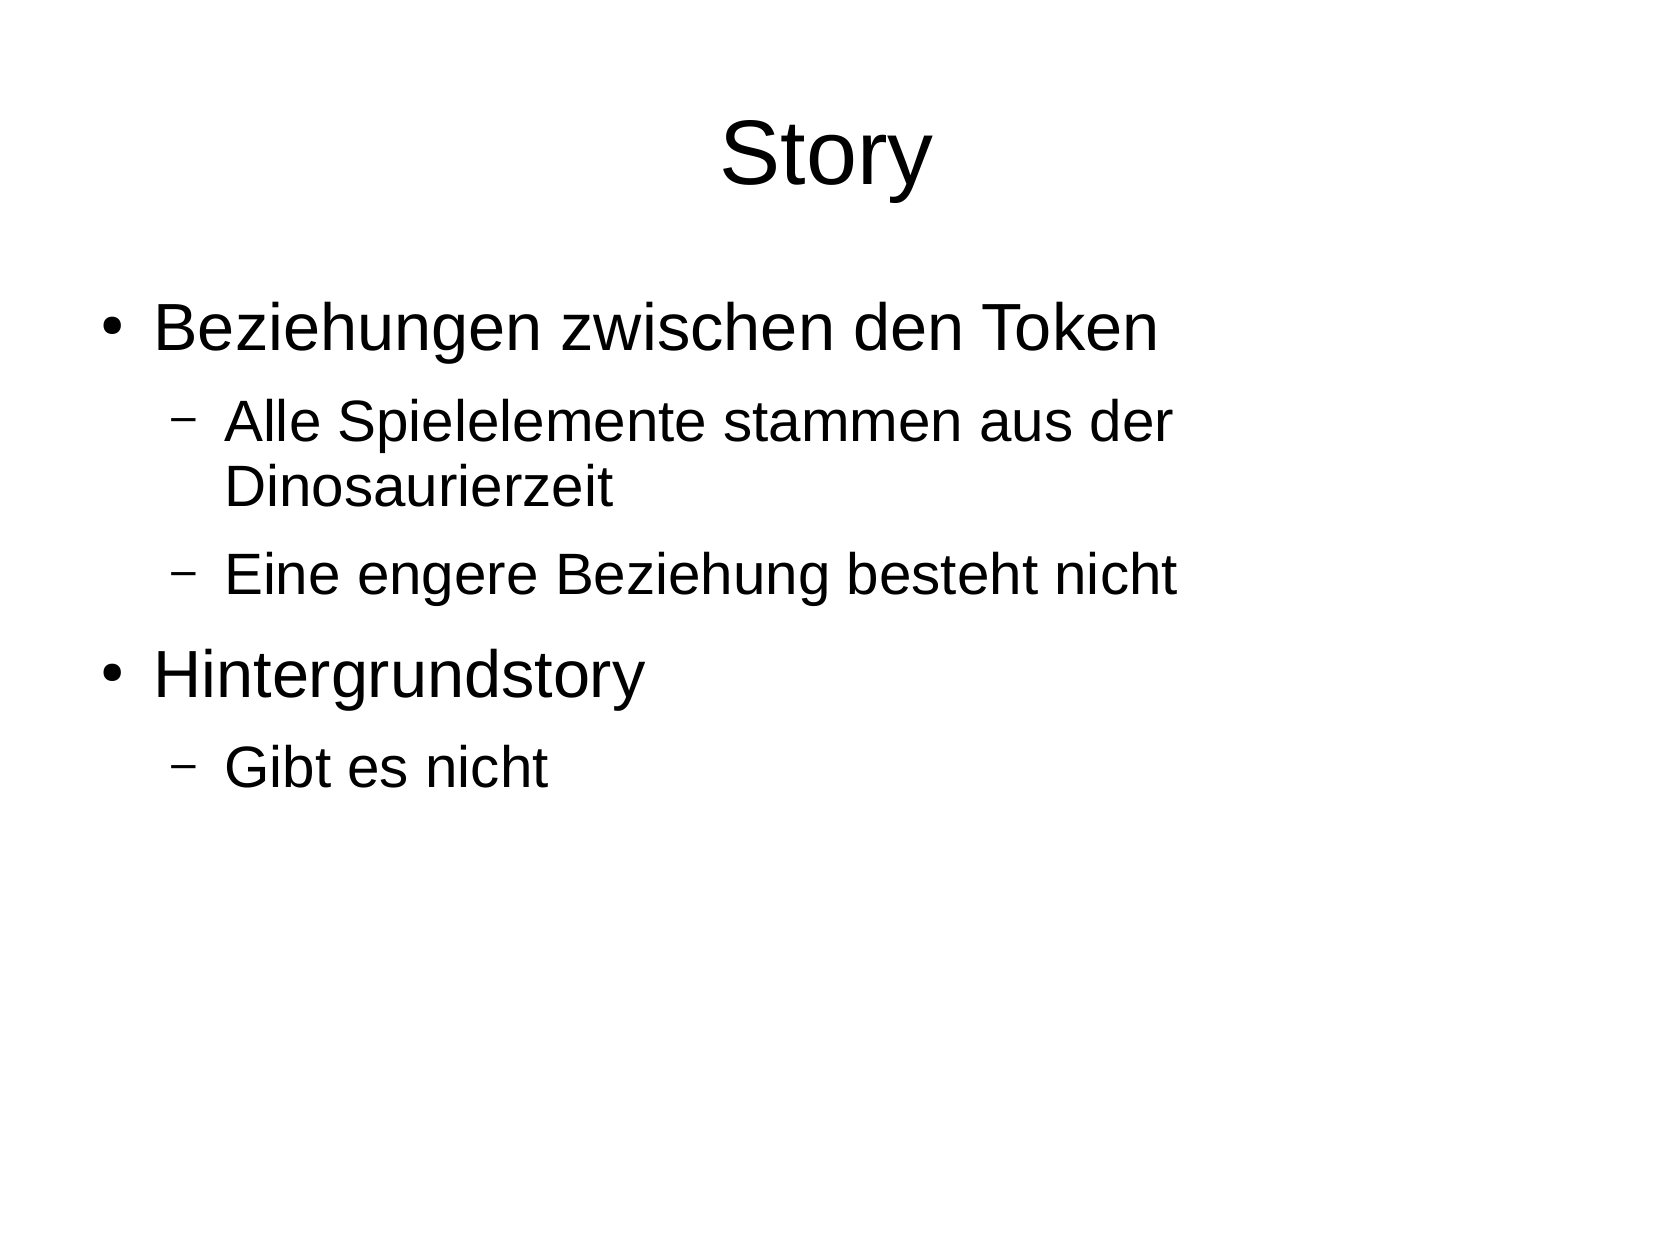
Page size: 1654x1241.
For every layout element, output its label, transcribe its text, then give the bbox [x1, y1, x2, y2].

title Story [82, 49, 1571, 257]
list Beziehungen zwischen den Token Alle Spielelemente stammen aus der Dinosaurierzeit Eine engere Beziehung besteht nicht Hintergrundstory Gibt es nicht [82, 290, 1571, 1010]
